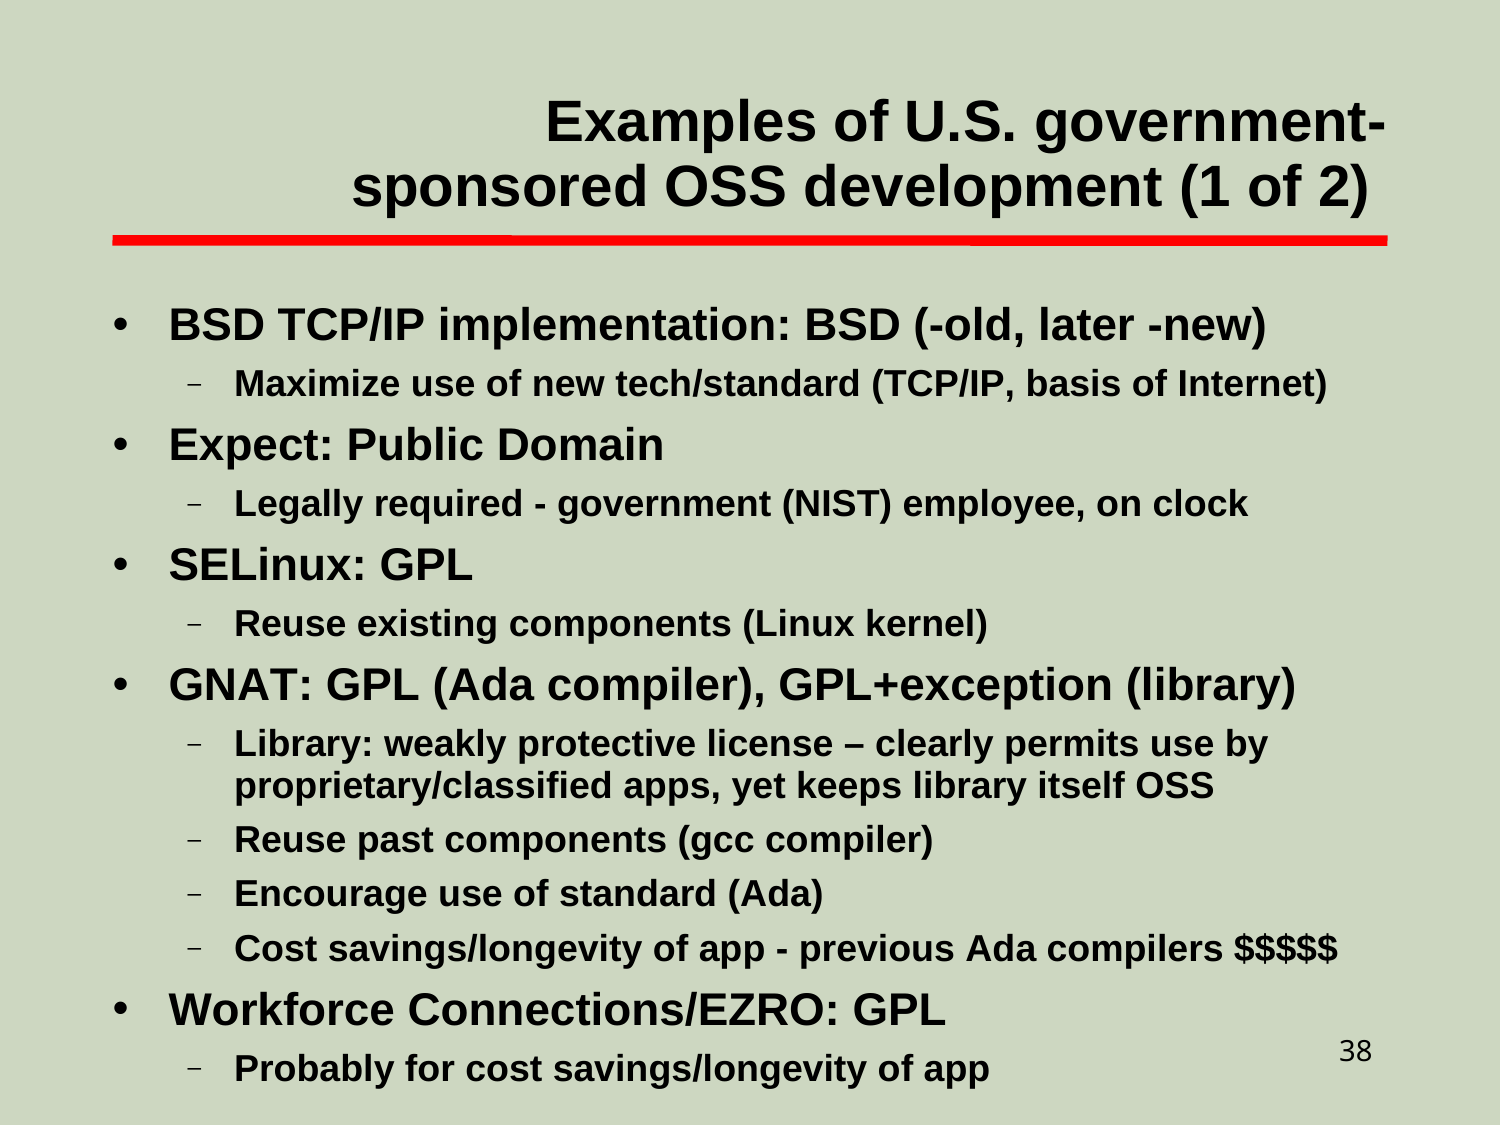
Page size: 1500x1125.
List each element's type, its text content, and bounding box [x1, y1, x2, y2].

title Examples of U.S. government-sponsored OSS development (1 of 2) [337, 89, 1388, 220]
list BSD TCP/IP implementation: BSD (-old, later -new) Maximize use of new tech/standard (TCP/IP, basis of Internet) Expect: Public Domain Legally required - government (NIST) employee, on clock SELinux: GPL Reuse existing components (Linux kernel) GNAT: GPL (Ada compiler), GPL+exception (library) Library: weakly protective license – clearly permits use by proprietary/classified apps, yet keeps library itself OSS Reuse past components (gcc compiler) Encourage use of standard (Ada) Cost savings/longevity of app - previous Ada compilers $$$$$ Workforce Connections/EZRO: GPL Probably for cost savings/longevity of app [112, 299, 1388, 1092]
